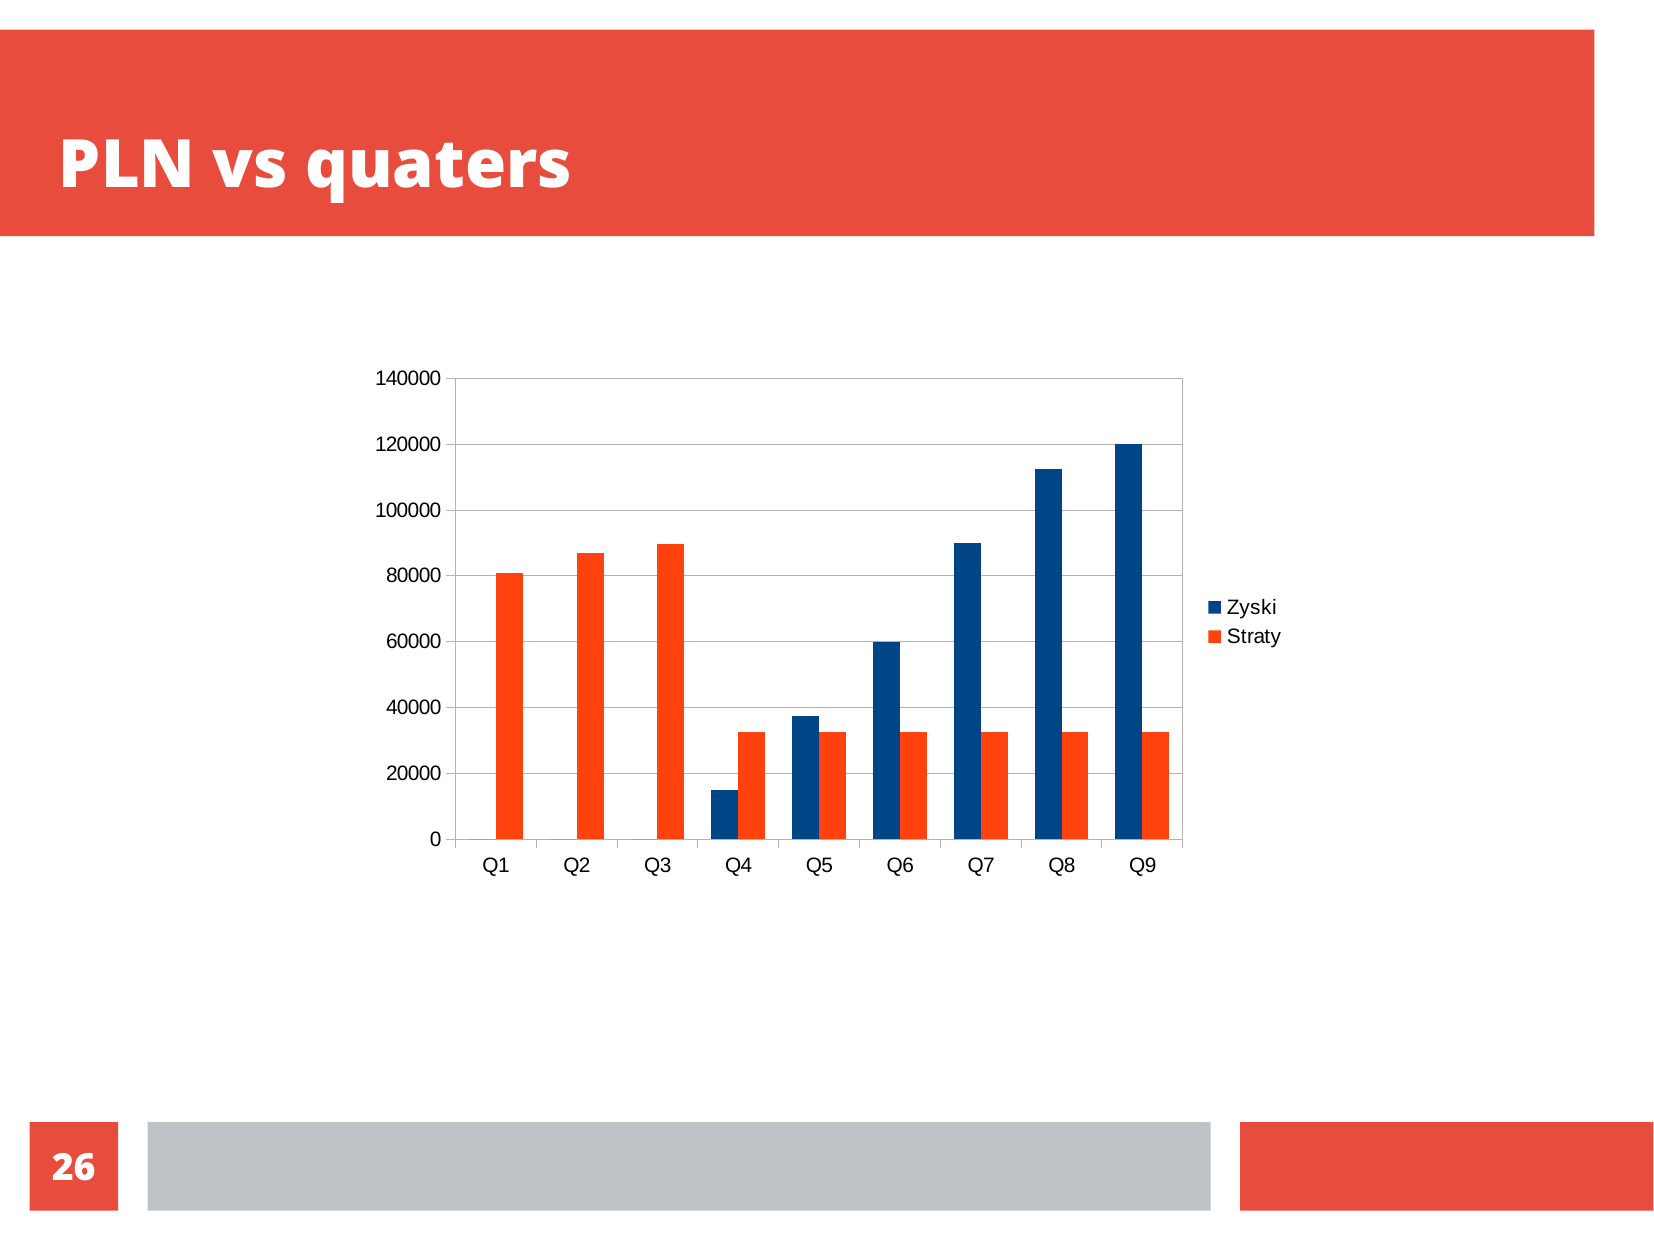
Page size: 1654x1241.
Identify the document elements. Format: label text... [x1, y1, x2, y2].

title PLN vs quaters [59, 59, 1595, 207]
chart [356, 356, 1301, 888]
